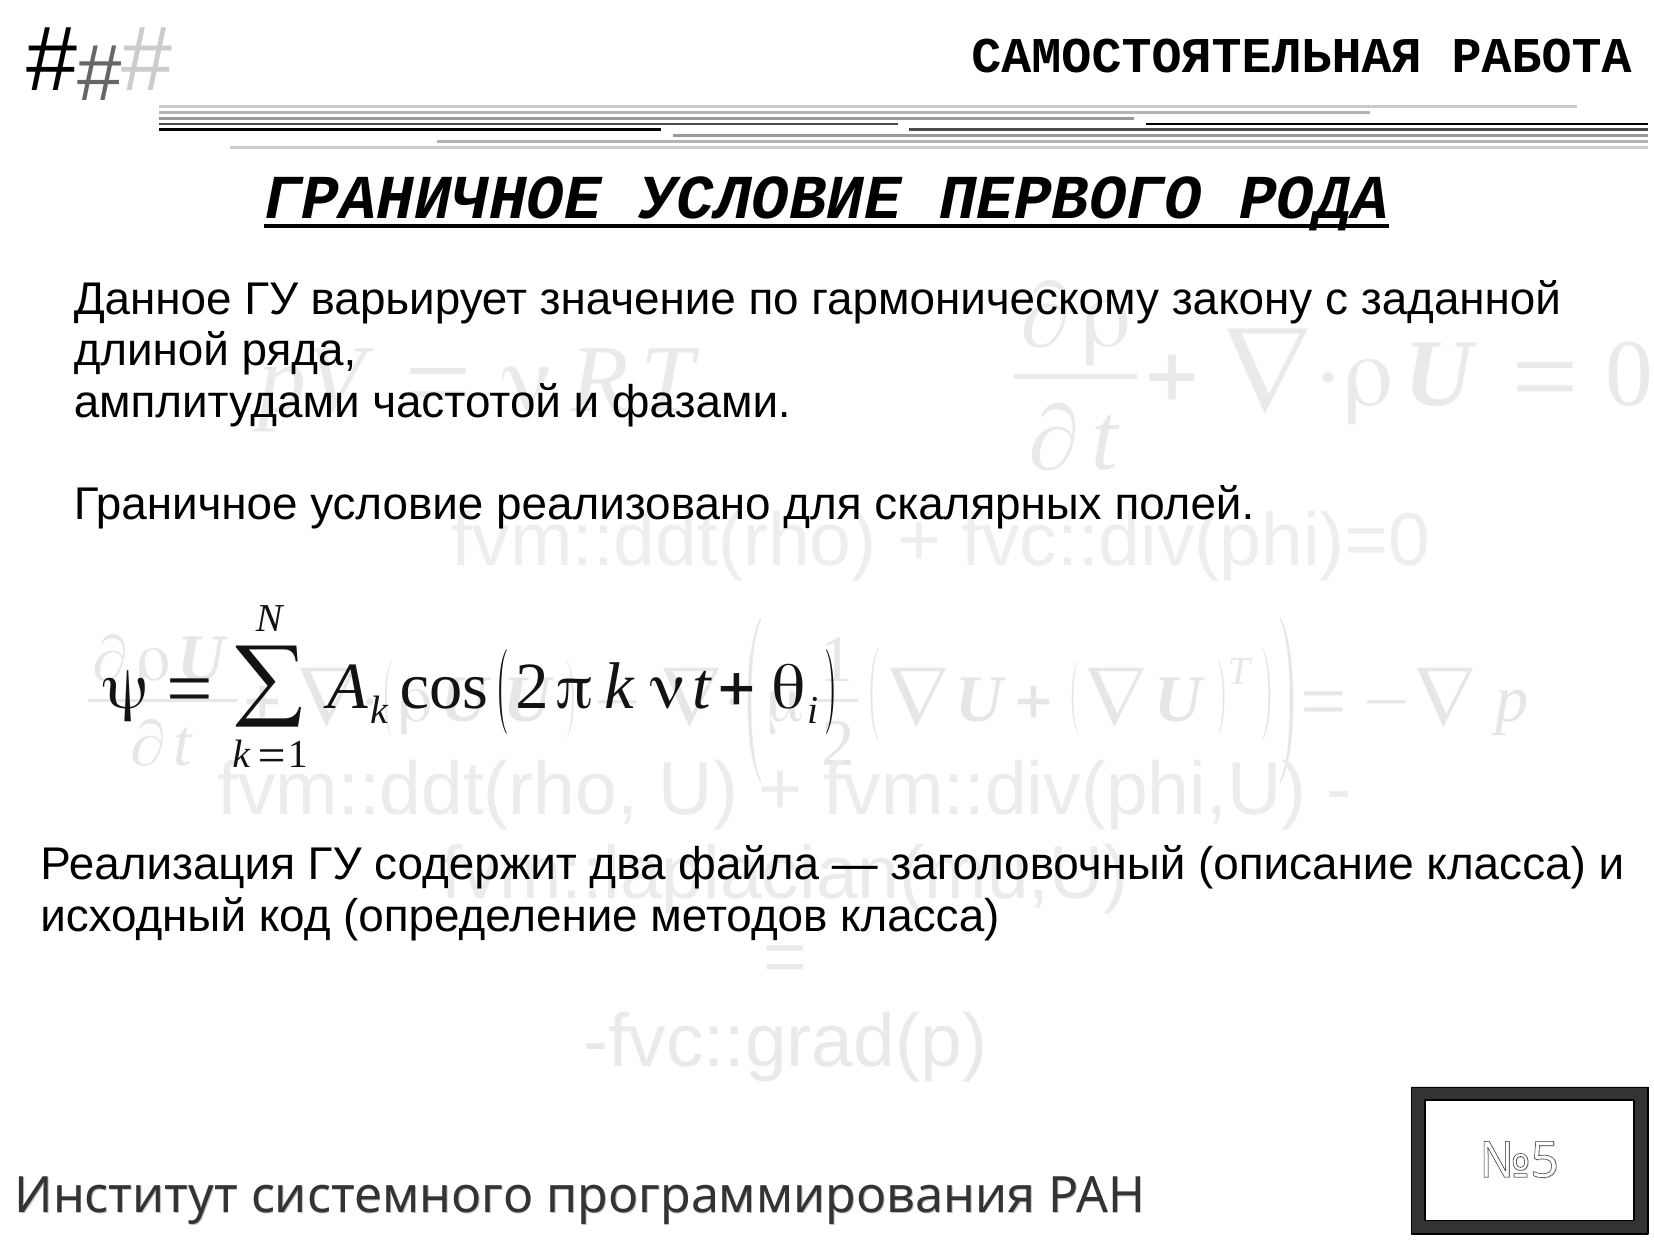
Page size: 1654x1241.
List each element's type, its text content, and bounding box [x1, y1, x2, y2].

chart [94, 596, 843, 776]
text_box Данное ГУ варьирует значение по гармоническому закону с заданной длиной ряда, амплитудами частотой и фазами. Граничное условие реализовано для скалярных полей. [59, 265, 1625, 537]
text_box Реализация ГУ содержит два файла — заголовочный (описание класса) и исходный код (определение методов класса) [40, 838, 1654, 1063]
title ГРАНИЧНОЕ УСЛОВИЕ ПЕРВОГО РОДА [0, 147, 1654, 257]
